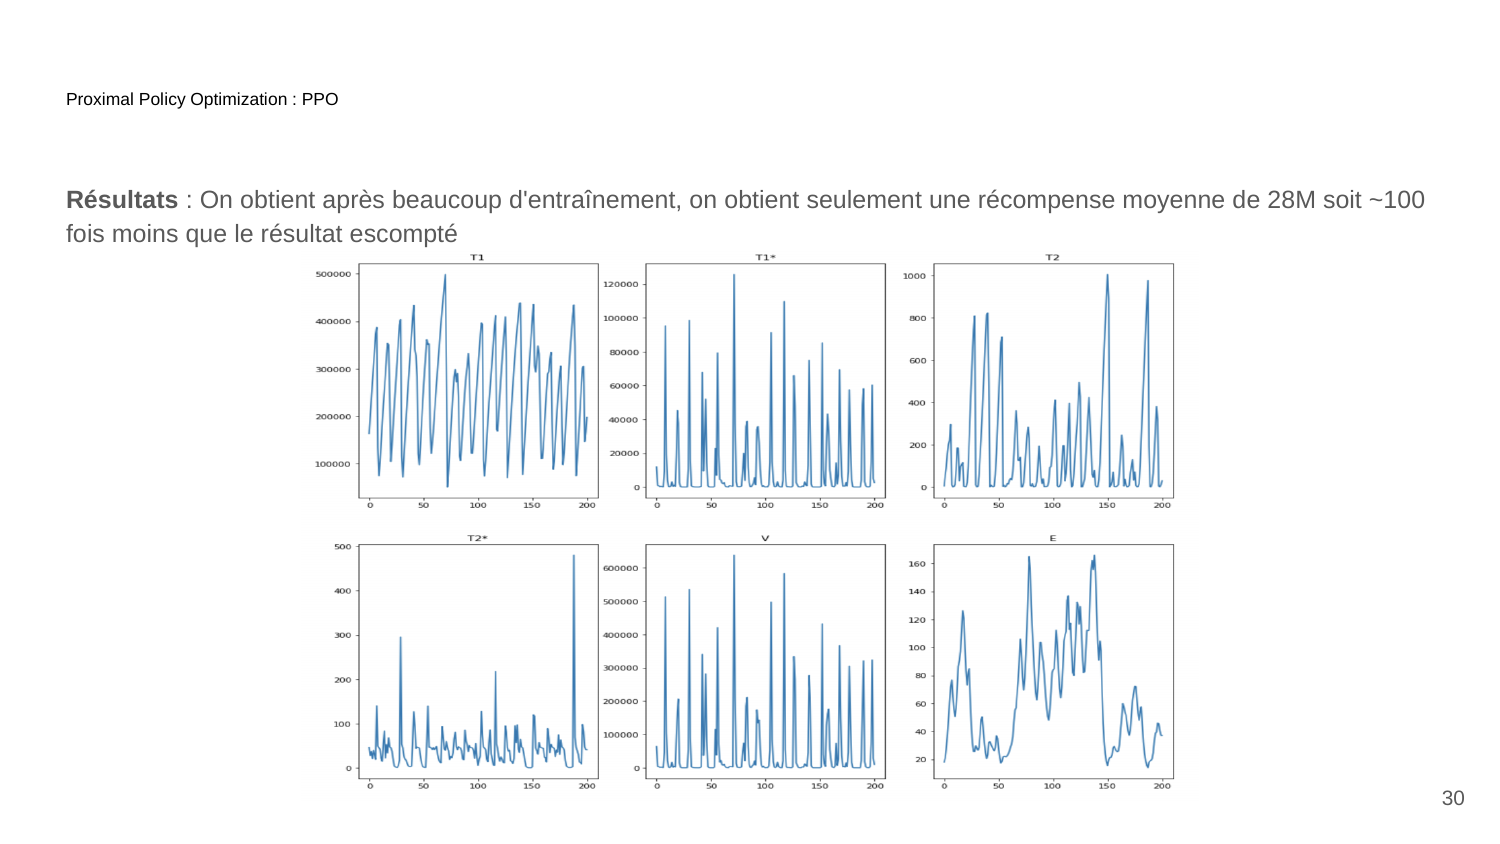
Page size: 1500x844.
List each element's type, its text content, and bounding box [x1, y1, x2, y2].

list Résultats : On obtient après beaucoup d'entraînement, on obtient seulement une récompense moyenne de 28M soit ~100 fois moins que le résultat escompté [51, 164, 1449, 435]
title Proximal Policy Optimization : PPO [51, 72, 1449, 164]
picture [301, 249, 1199, 801]
slide_number <number> [1389, 764, 1480, 830]
